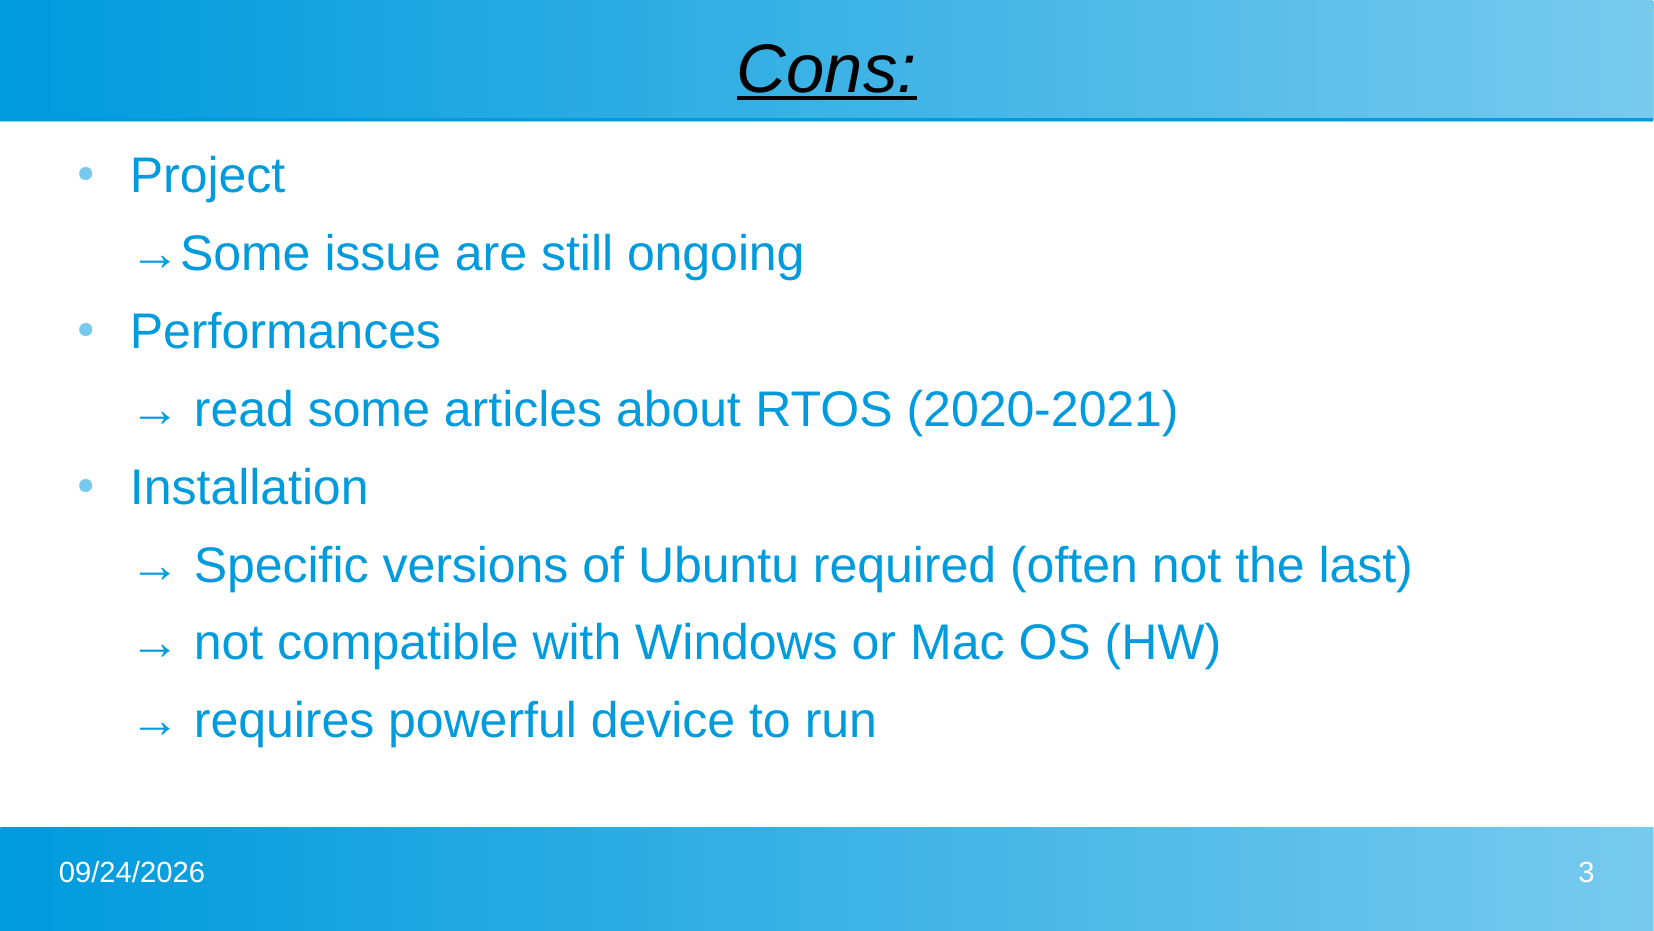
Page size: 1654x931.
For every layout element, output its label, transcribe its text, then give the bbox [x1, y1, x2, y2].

title Cons: [59, 29, 1595, 108]
list Project →Some issue are still ongoing Performances → read some articles about RTOS (2020-2021) Installation → Specific versions of Ubuntu required (often not the last) → not compatible with Windows or Mac OS (HW) → requires powerful device to run [59, 147, 1595, 739]
